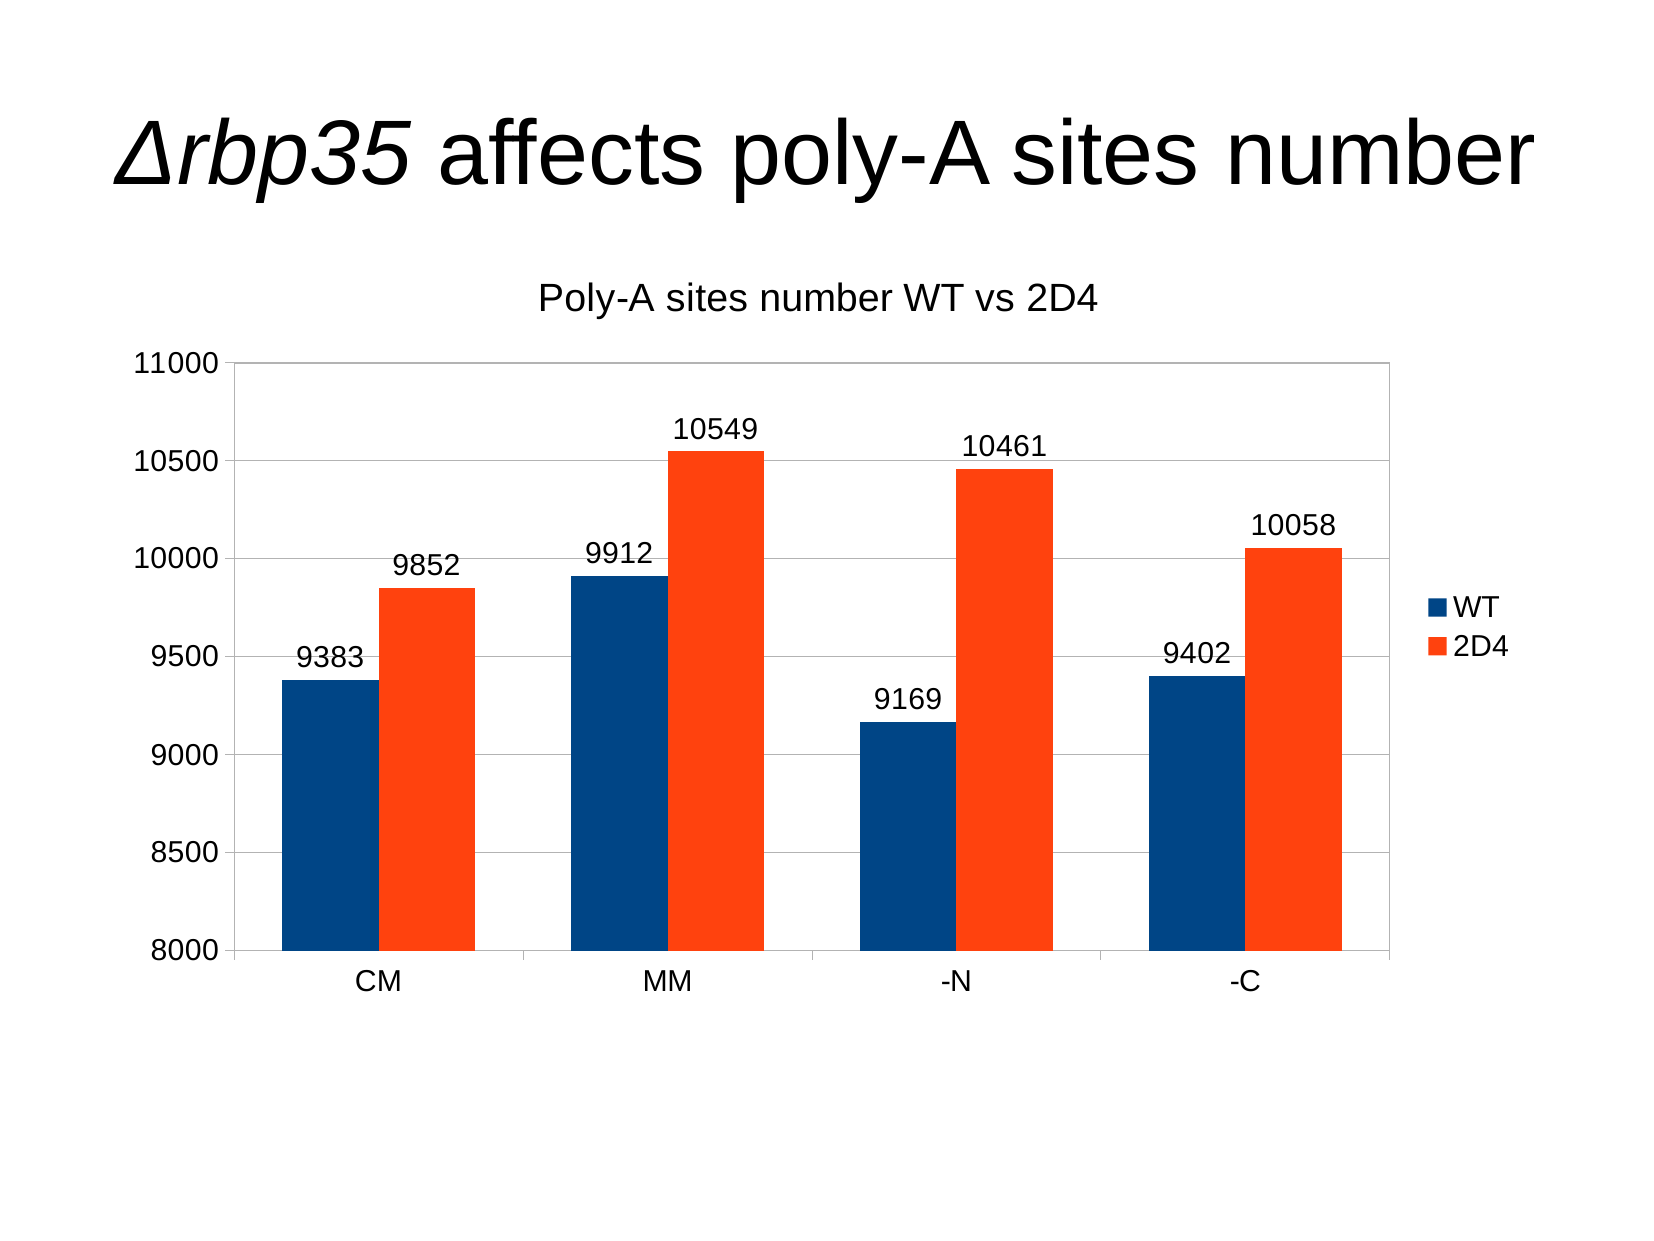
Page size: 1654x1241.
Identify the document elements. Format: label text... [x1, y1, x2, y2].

chart [104, 240, 1533, 1014]
title Δrbp35 affects poly-A sites number [82, 49, 1571, 257]
